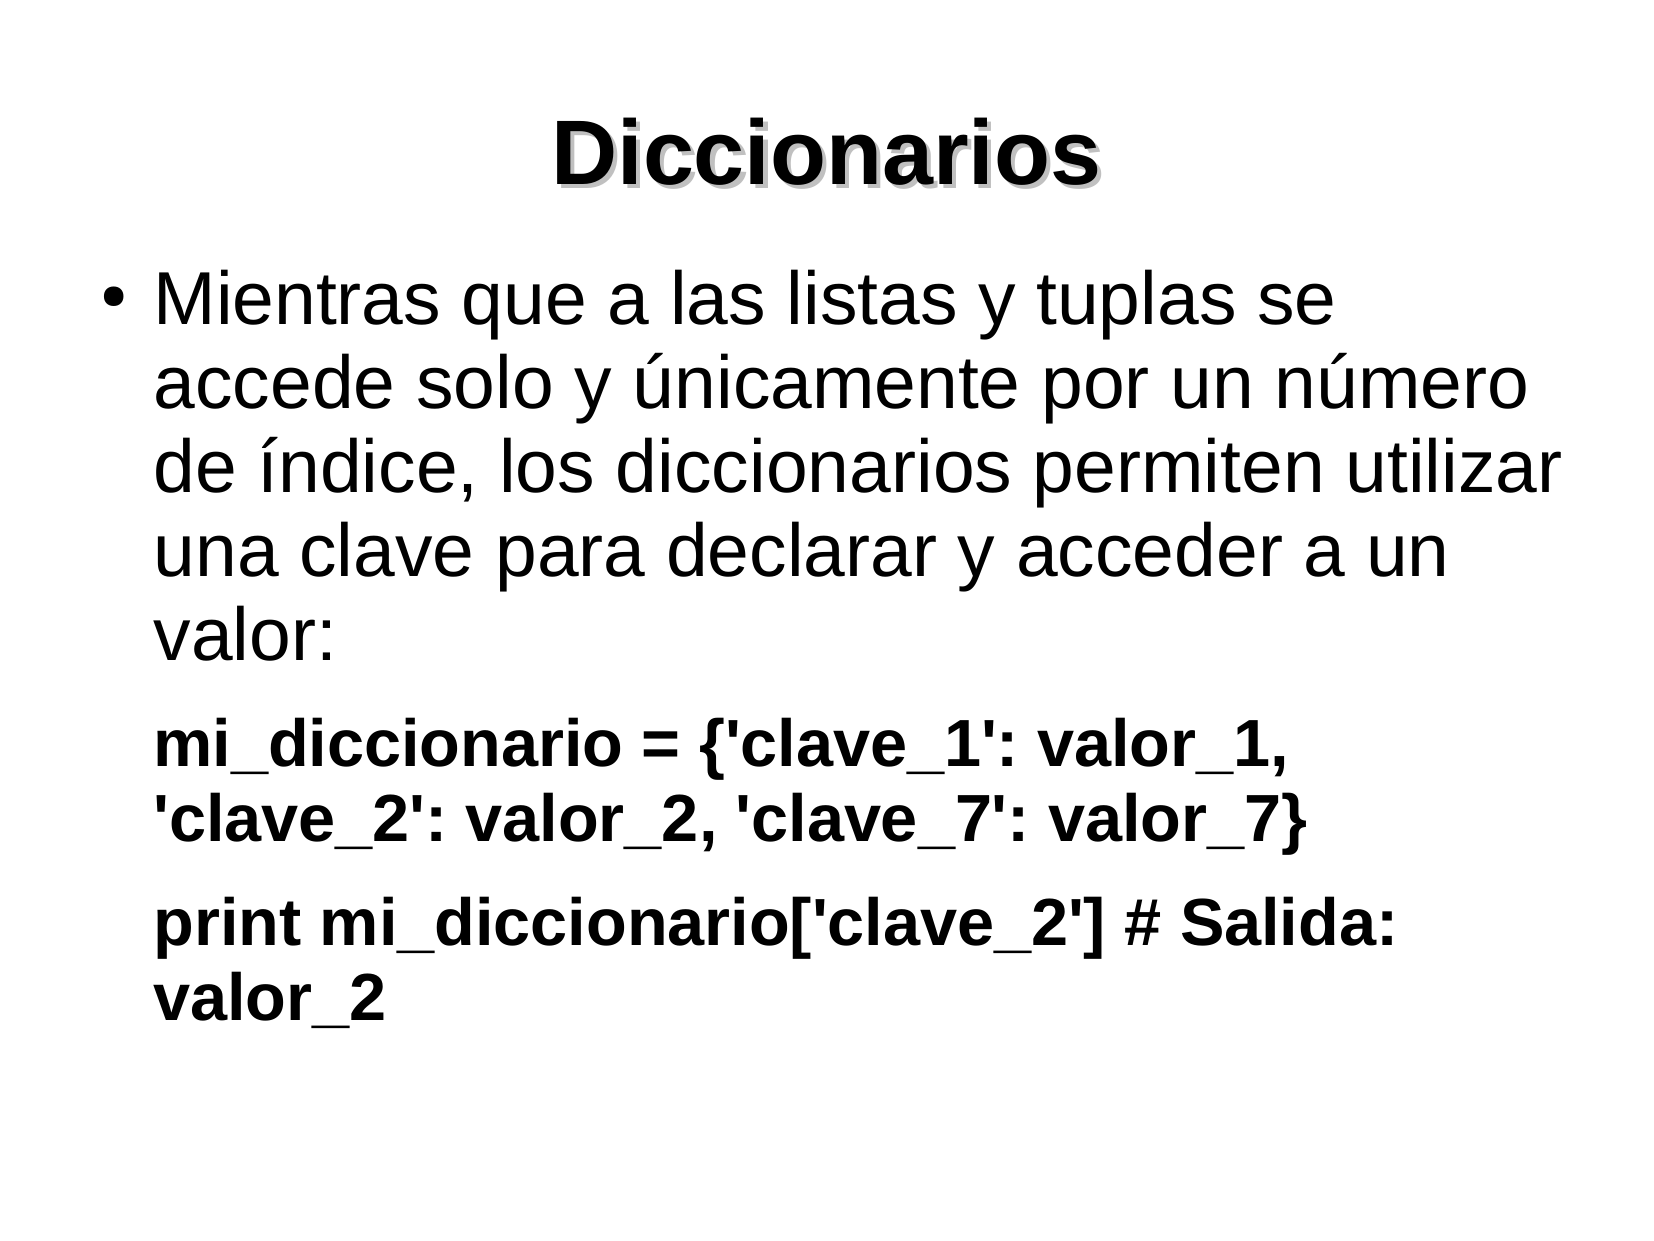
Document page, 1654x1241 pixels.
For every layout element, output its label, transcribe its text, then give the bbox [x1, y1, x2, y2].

list Mientras que a las listas y tuplas se accede solo y únicamente por un número de índice, los diccionarios permiten utilizar una clave para declarar y acceder a un valor: mi_diccionario = {'clave_1': valor_1, 'clave_2': valor_2, 'clave_7': valor_7} print mi_diccionario['clave_2'] # Salida: valor_2 [82, 256, 1571, 1158]
title Diccionarios [82, 49, 1571, 256]
